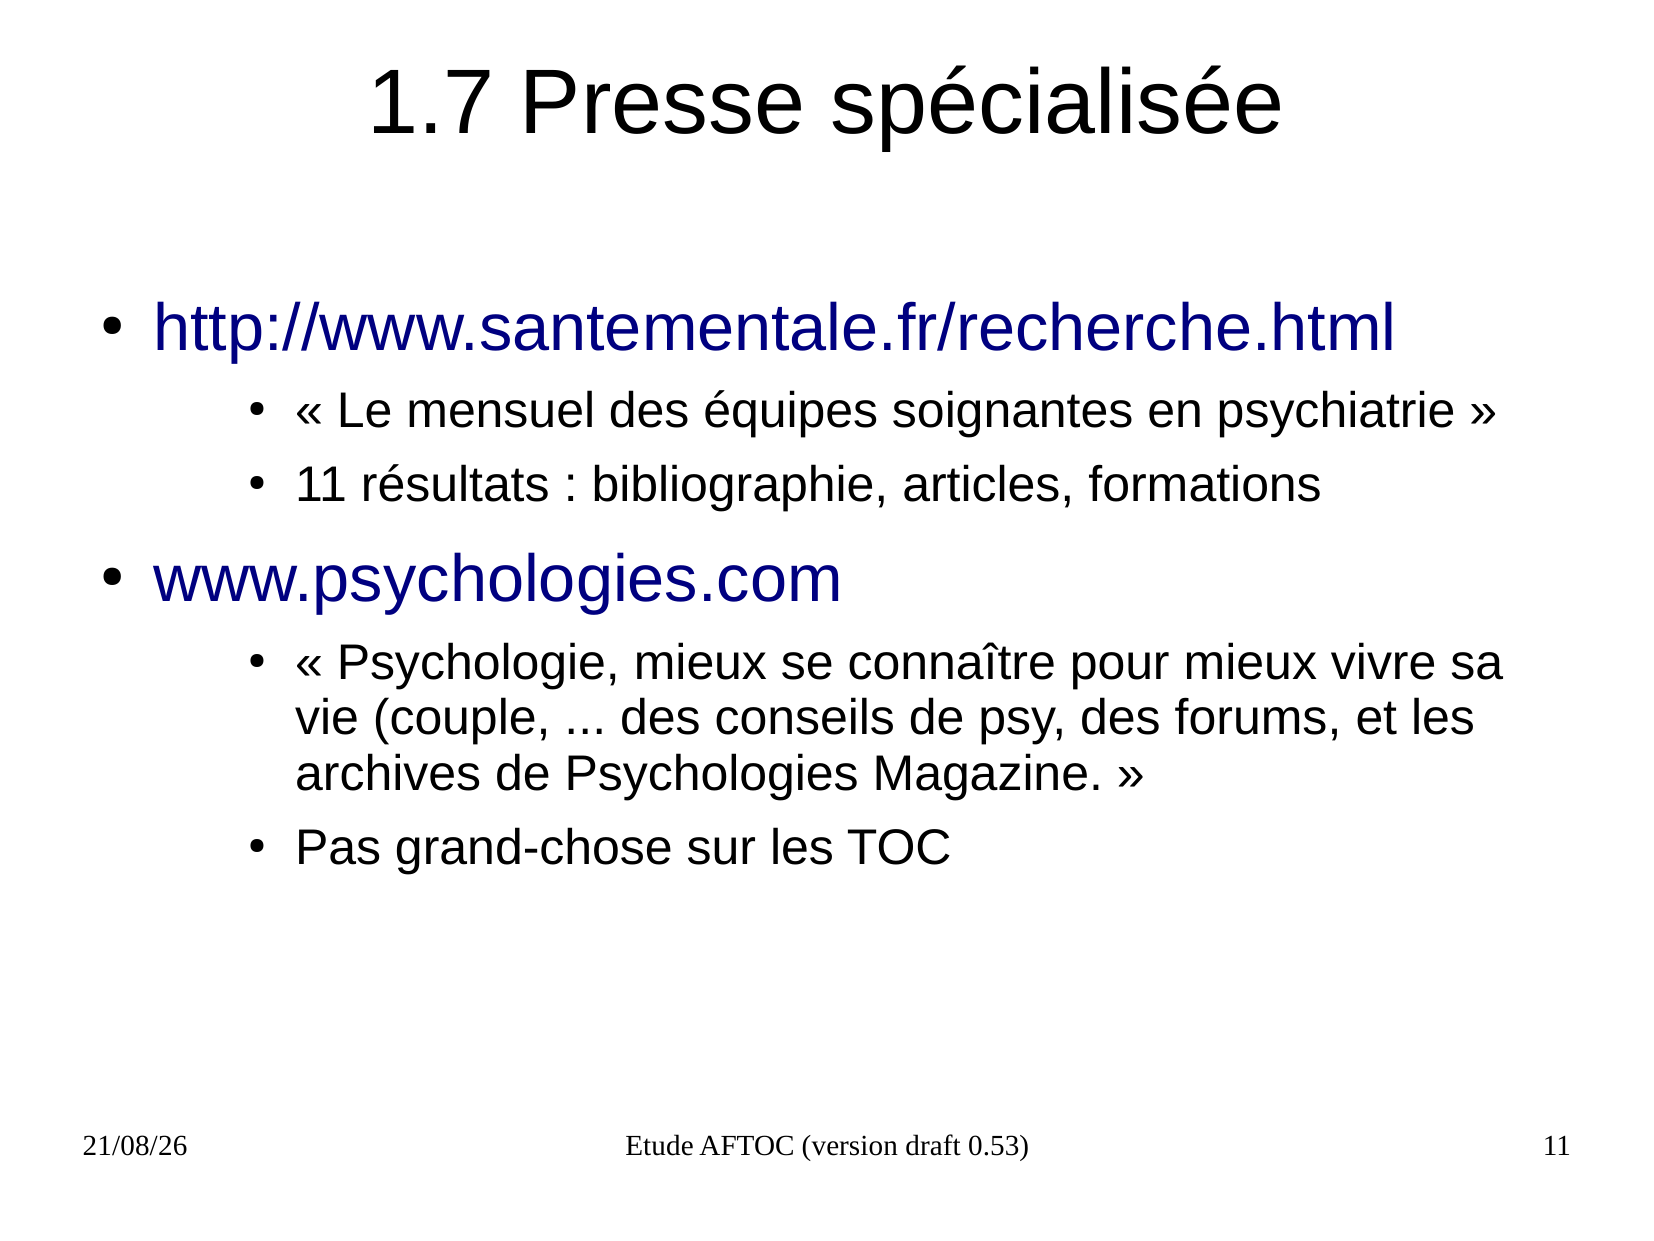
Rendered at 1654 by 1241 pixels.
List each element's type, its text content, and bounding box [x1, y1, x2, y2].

title 1.7 Presse spécialisée [82, 49, 1571, 154]
list http://www.santementale.fr/recherche.html « Le mensuel des équipes soignantes en psychiatrie » 11 résultats : bibliographie, articles, formations www.psychologies.com « Psychologie, mieux se connaître pour mieux vivre sa vie (couple, ... des conseils de psy, des forums, et les archives de Psychologies Magazine. » Pas grand-chose sur les TOC [82, 290, 1571, 1010]
